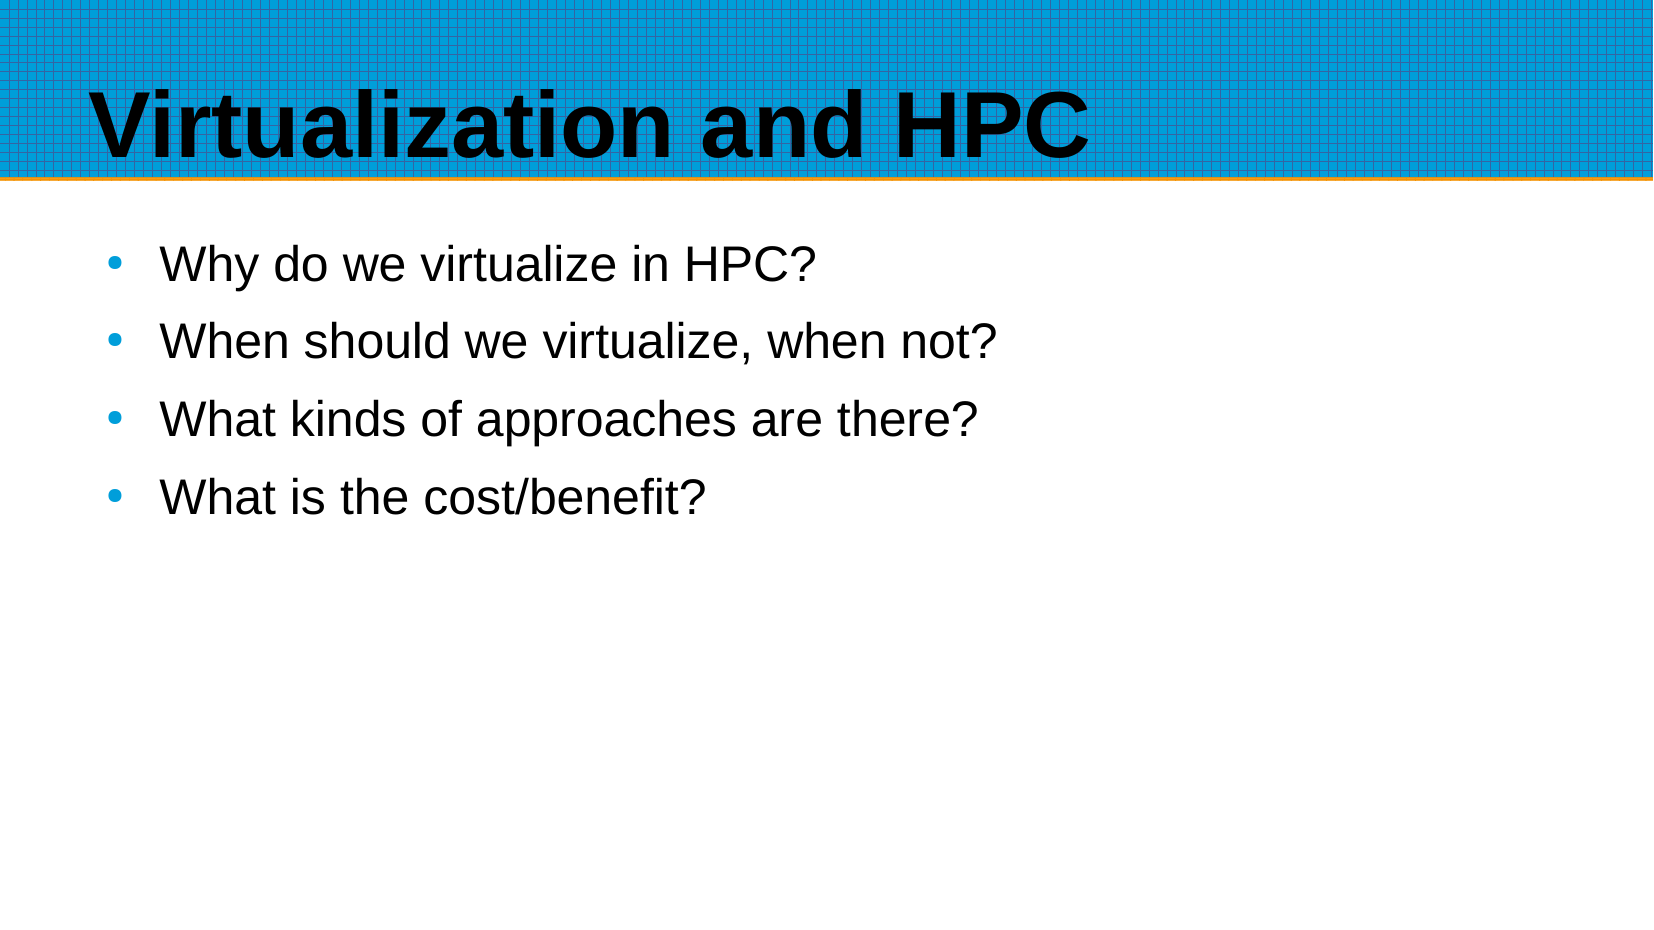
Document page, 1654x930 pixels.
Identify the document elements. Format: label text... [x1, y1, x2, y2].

list Why do we virtualize in HPC? When should we virtualize, when not? What kinds of approaches are there? What is the cost/benefit? [88, 236, 1565, 812]
title Virtualization and HPC [88, 14, 1565, 178]
